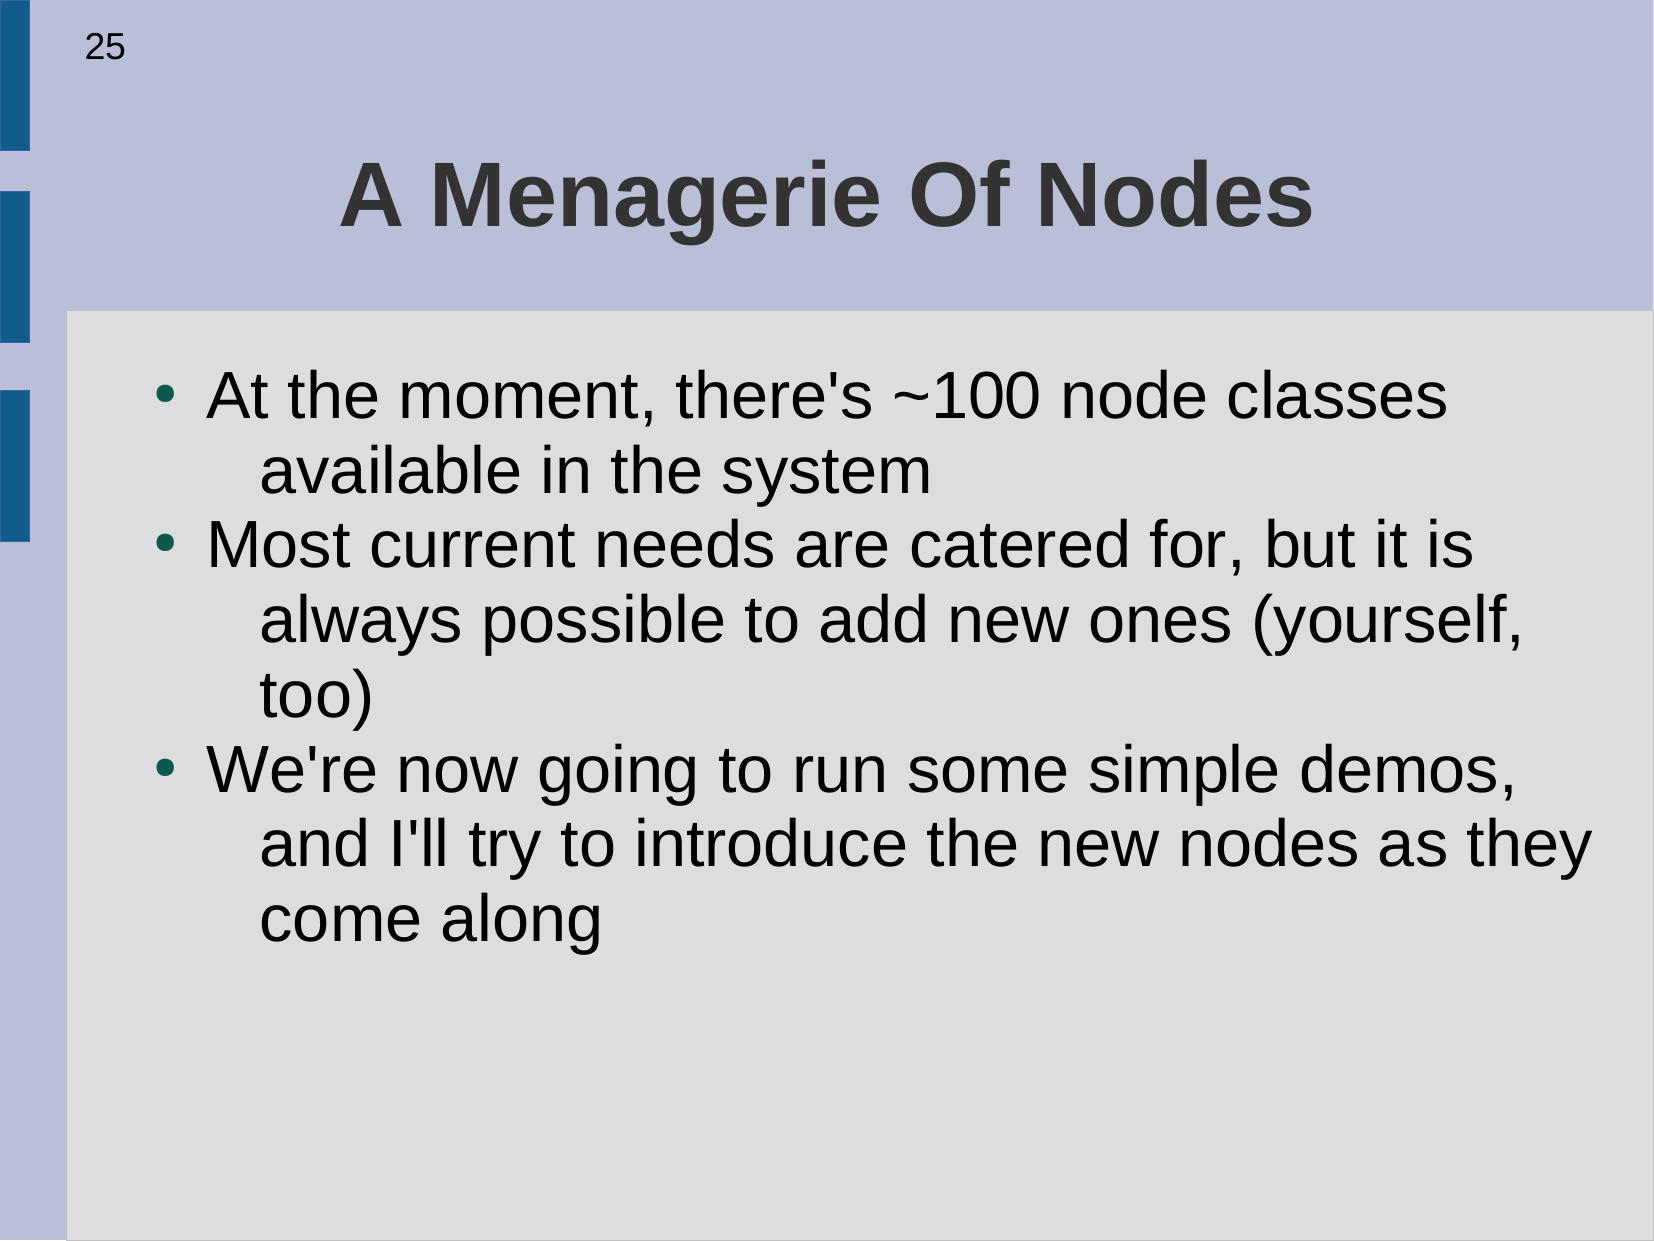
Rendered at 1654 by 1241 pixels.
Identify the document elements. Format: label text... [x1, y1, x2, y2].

title A Menagerie Of Nodes [121, 91, 1534, 299]
text_box <number> [108, 18, 232, 92]
list At the moment, there's ~100 node classes available in the system Most current needs are catered for, but it is always possible to add new ones (yourself, too) We're now going to run some simple demos, and I'll try to introduce the new nodes as they come along [117, 357, 1600, 882]
